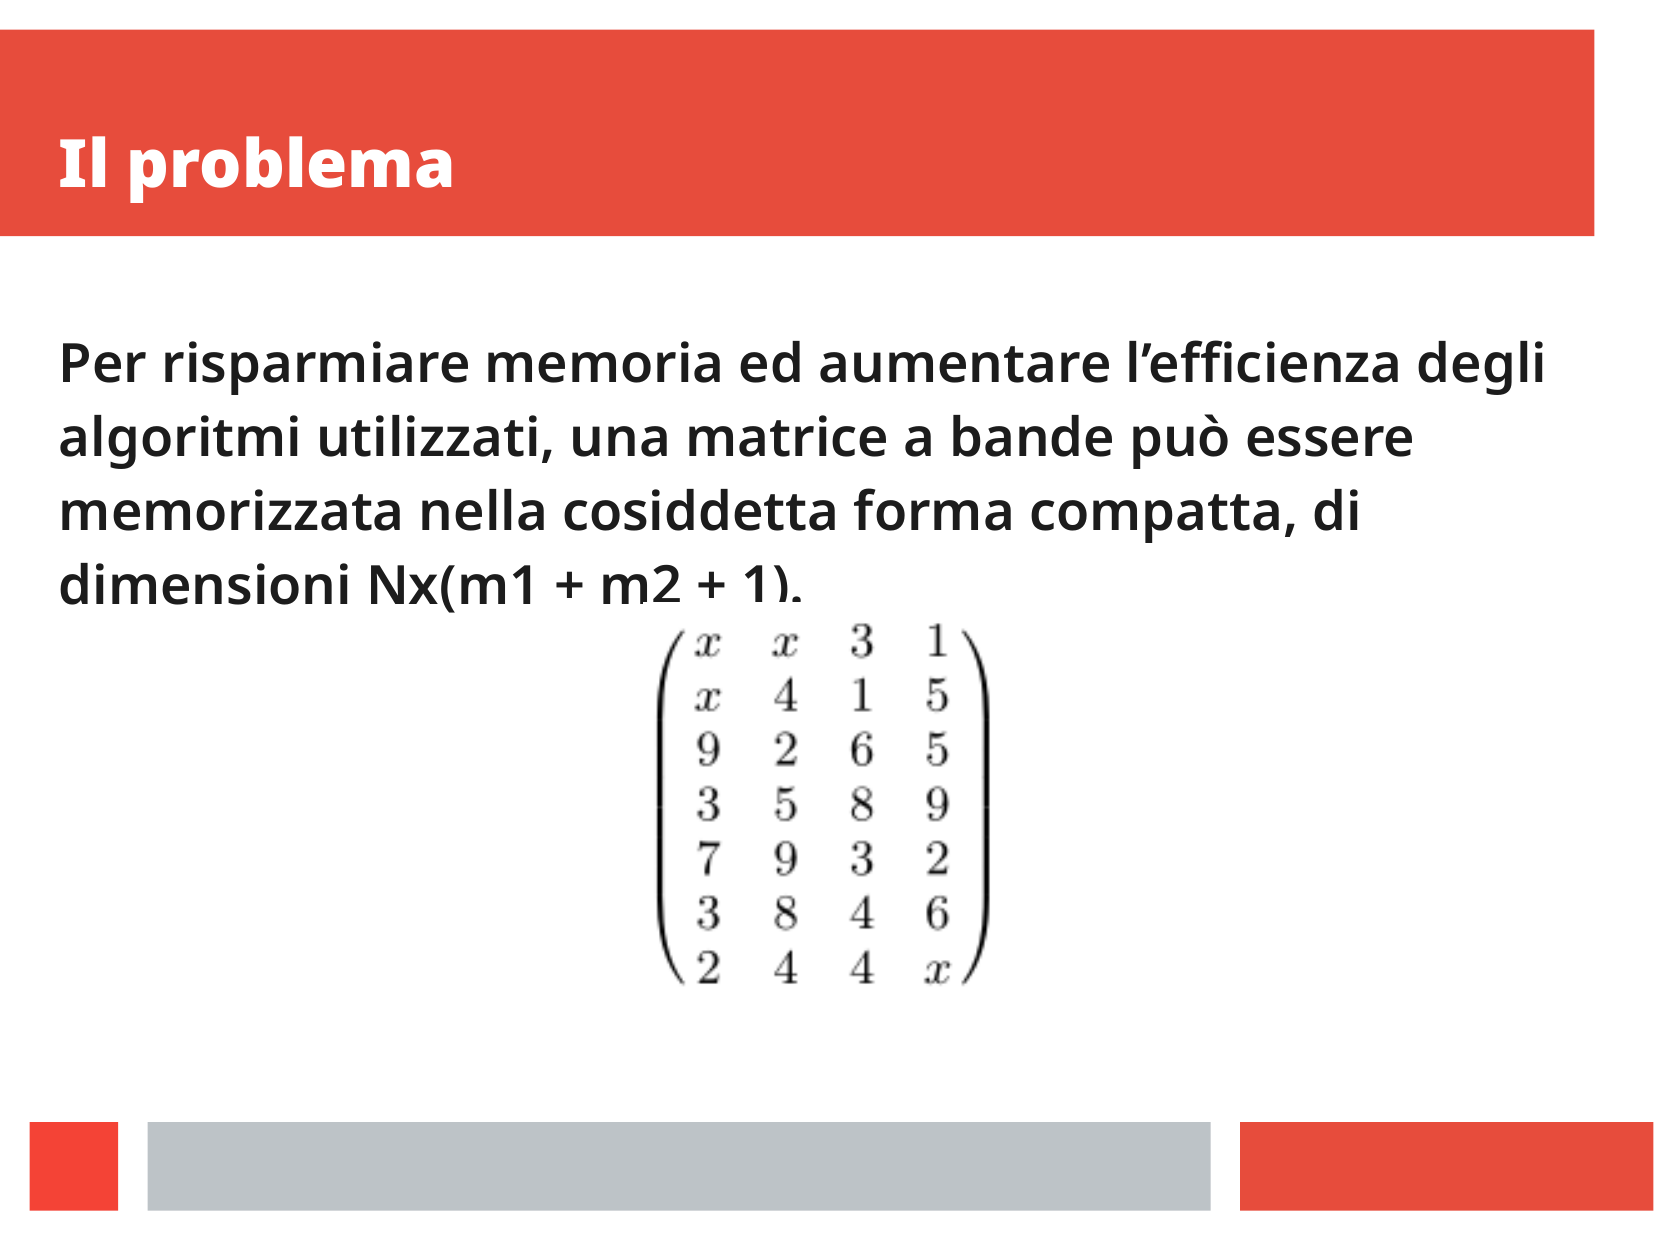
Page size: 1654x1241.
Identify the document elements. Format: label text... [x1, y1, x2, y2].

list Per risparmiare memoria ed aumentare l’efficienza degli algoritmi utilizzati, una matrice a bande può essere memorizzata nella cosiddetta forma compatta, di dimensioni Nx(m1 + m2 + 1). [59, 324, 1565, 1093]
picture [643, 602, 1010, 1019]
title Il problema [59, 59, 1595, 207]
